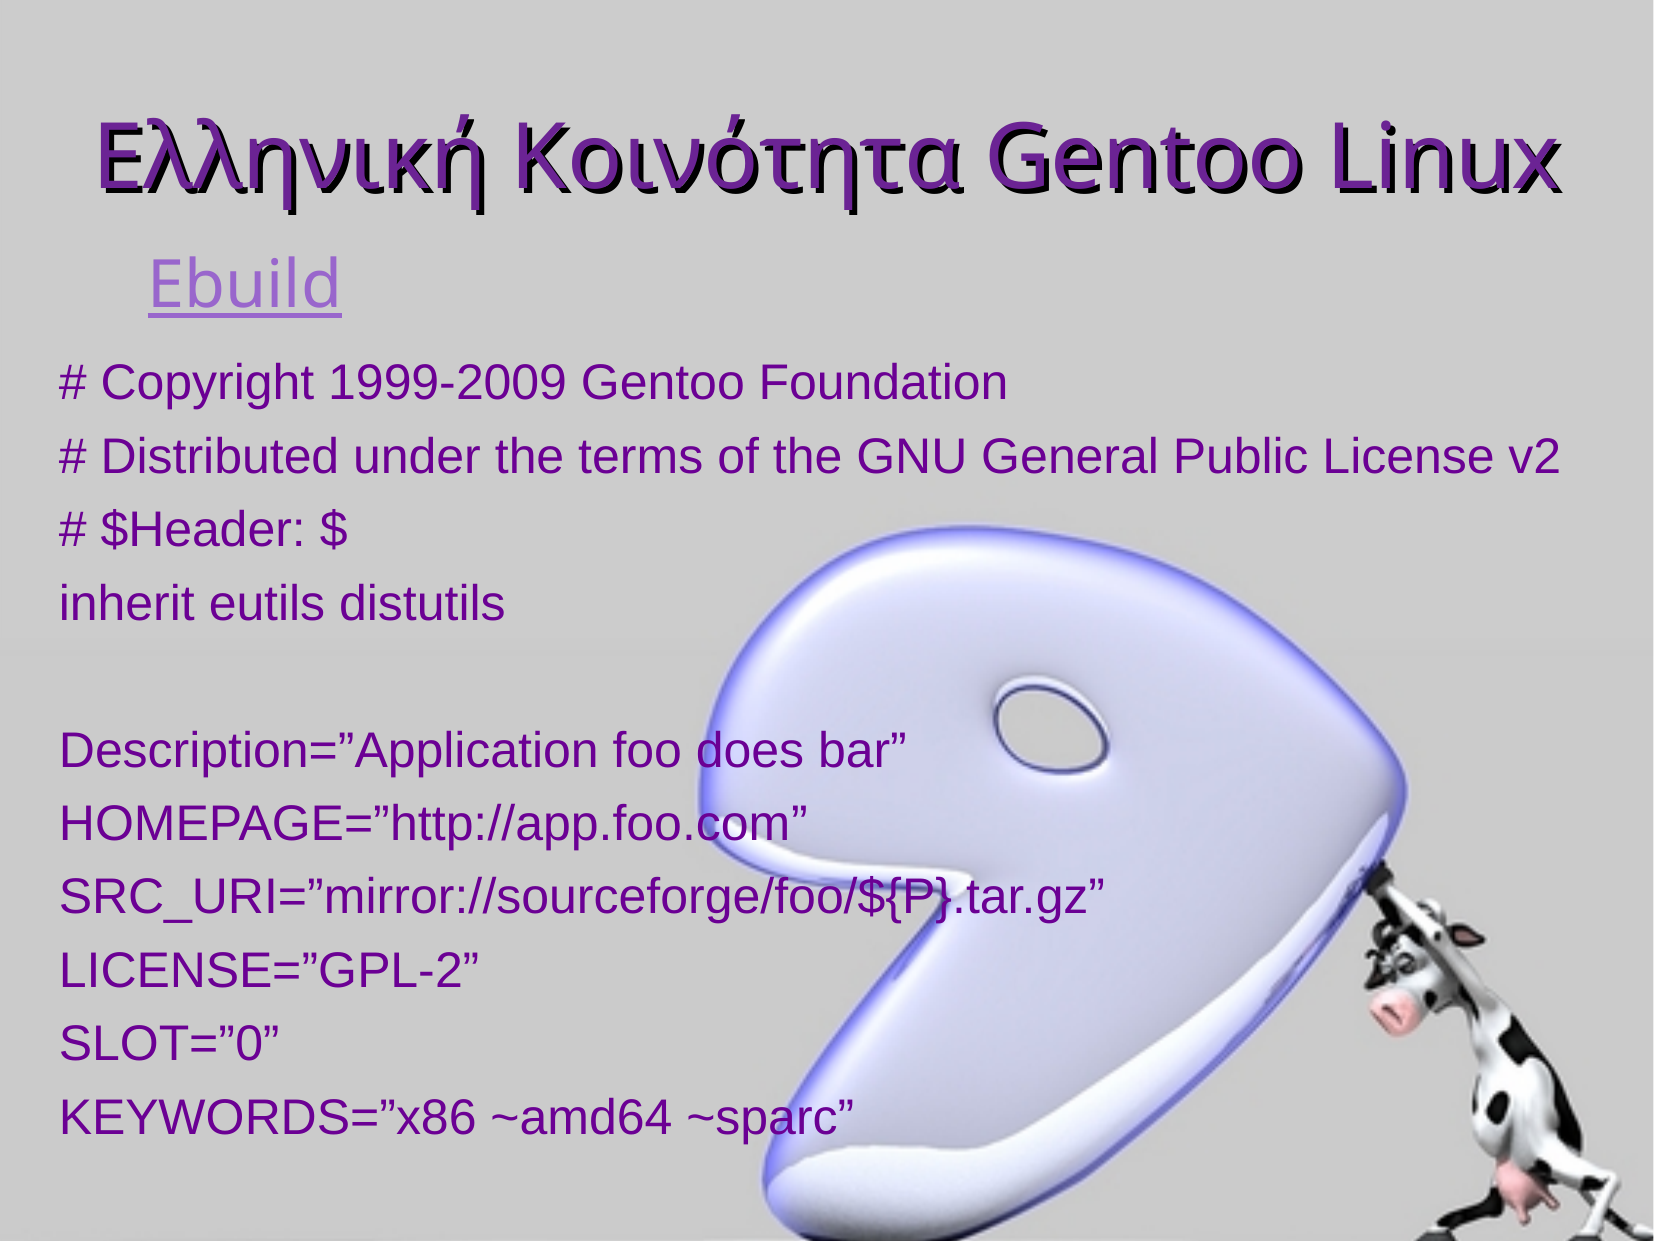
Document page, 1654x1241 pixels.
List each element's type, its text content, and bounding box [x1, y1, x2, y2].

list Ebuild [147, 236, 739, 331]
title Ελληνική Κοινότητα Gentoo Linux [83, 50, 1572, 258]
list # Copyright 1999-2009 Gentoo Foundation # Distributed under the terms of the GNU General Public License v2 # $Header: $ inherit eutils distutils Description=”Application foo does bar” HOMEPAGE=”http://app.foo.com” SRC_URI=”mirror://sourceforge/foo/${P}.tar.gz” LICENSE=”GPL-2” SLOT=”0” KEYWORDS=”x86 ~amd64 ~sparc” # [0, 354, 1565, 1238]
picture [0, 0, 1654, 1241]
